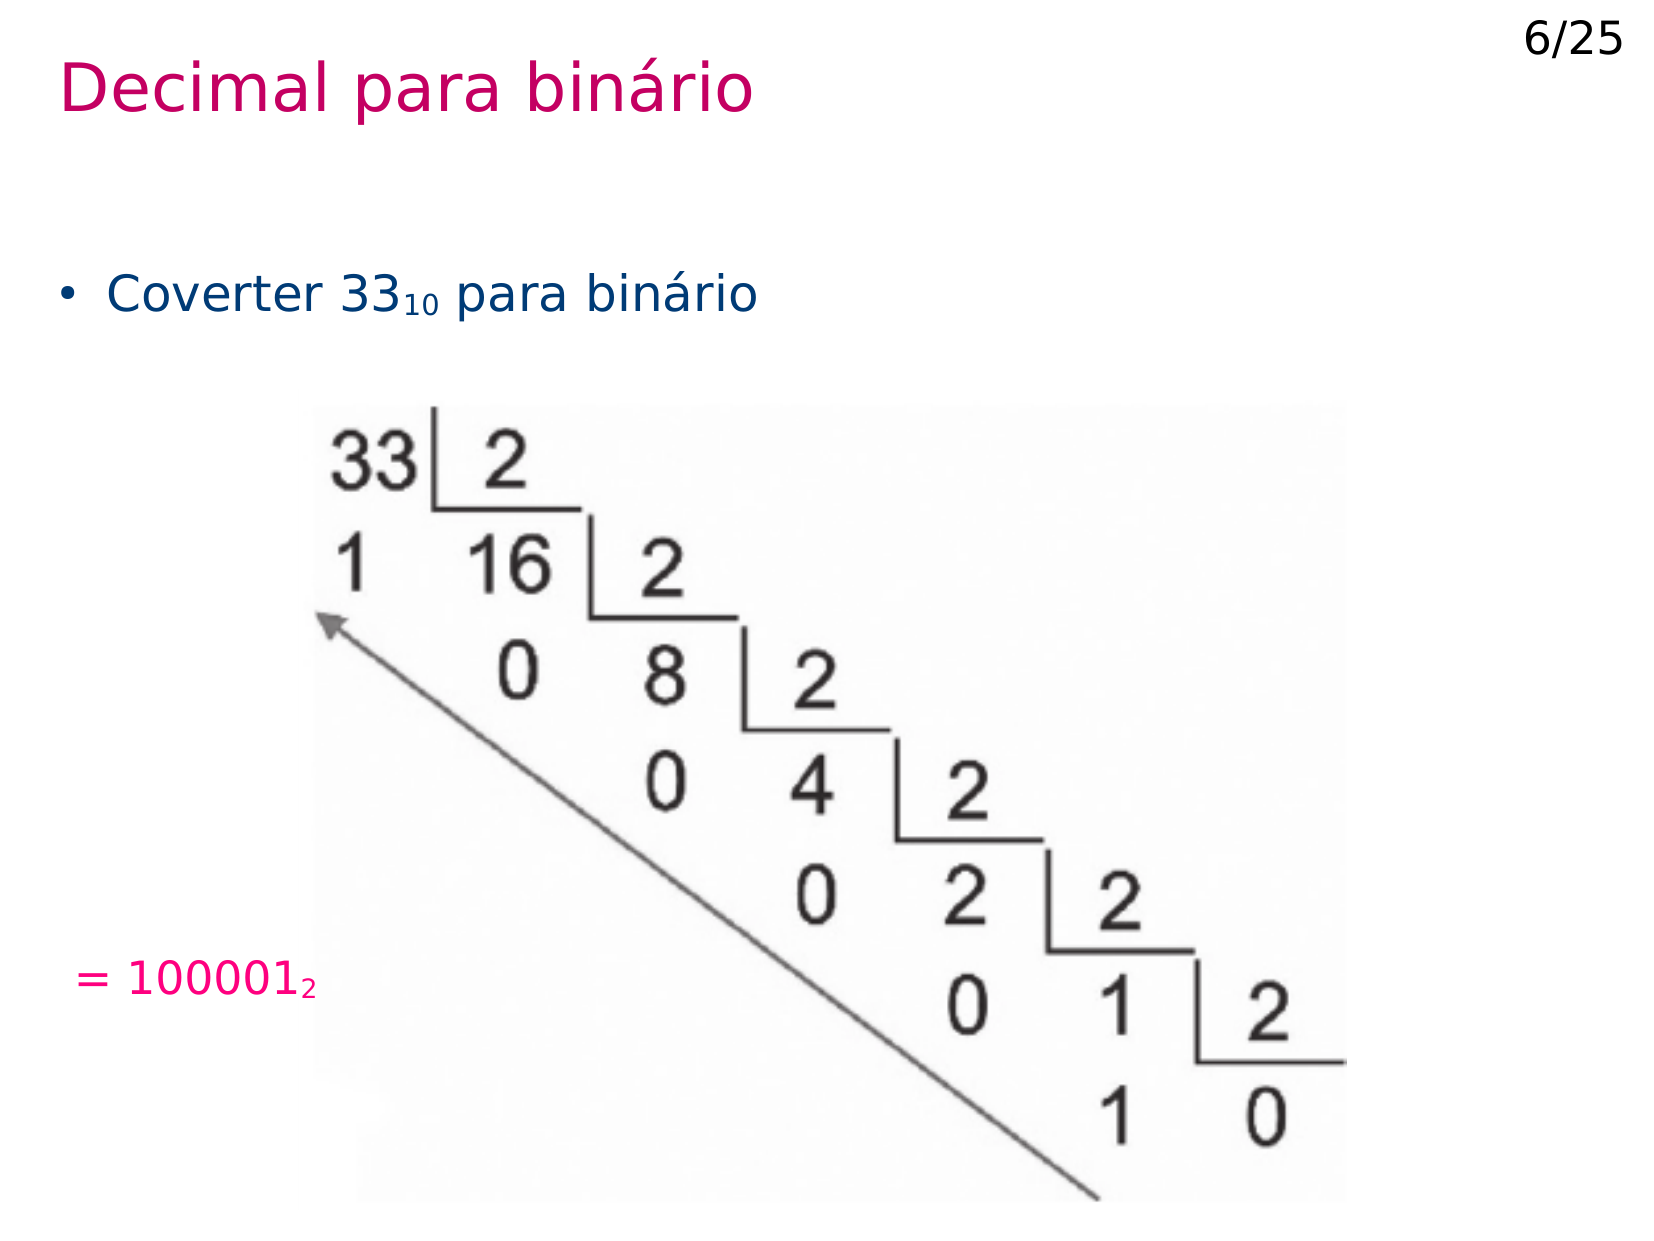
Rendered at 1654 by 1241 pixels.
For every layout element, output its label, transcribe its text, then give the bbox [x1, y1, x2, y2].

text_box = 1000012 [59, 944, 674, 1123]
title Decimal para binário [59, 29, 1625, 148]
list Coverter 3310 para binário [59, 236, 1625, 1211]
picture [297, 389, 1347, 1210]
